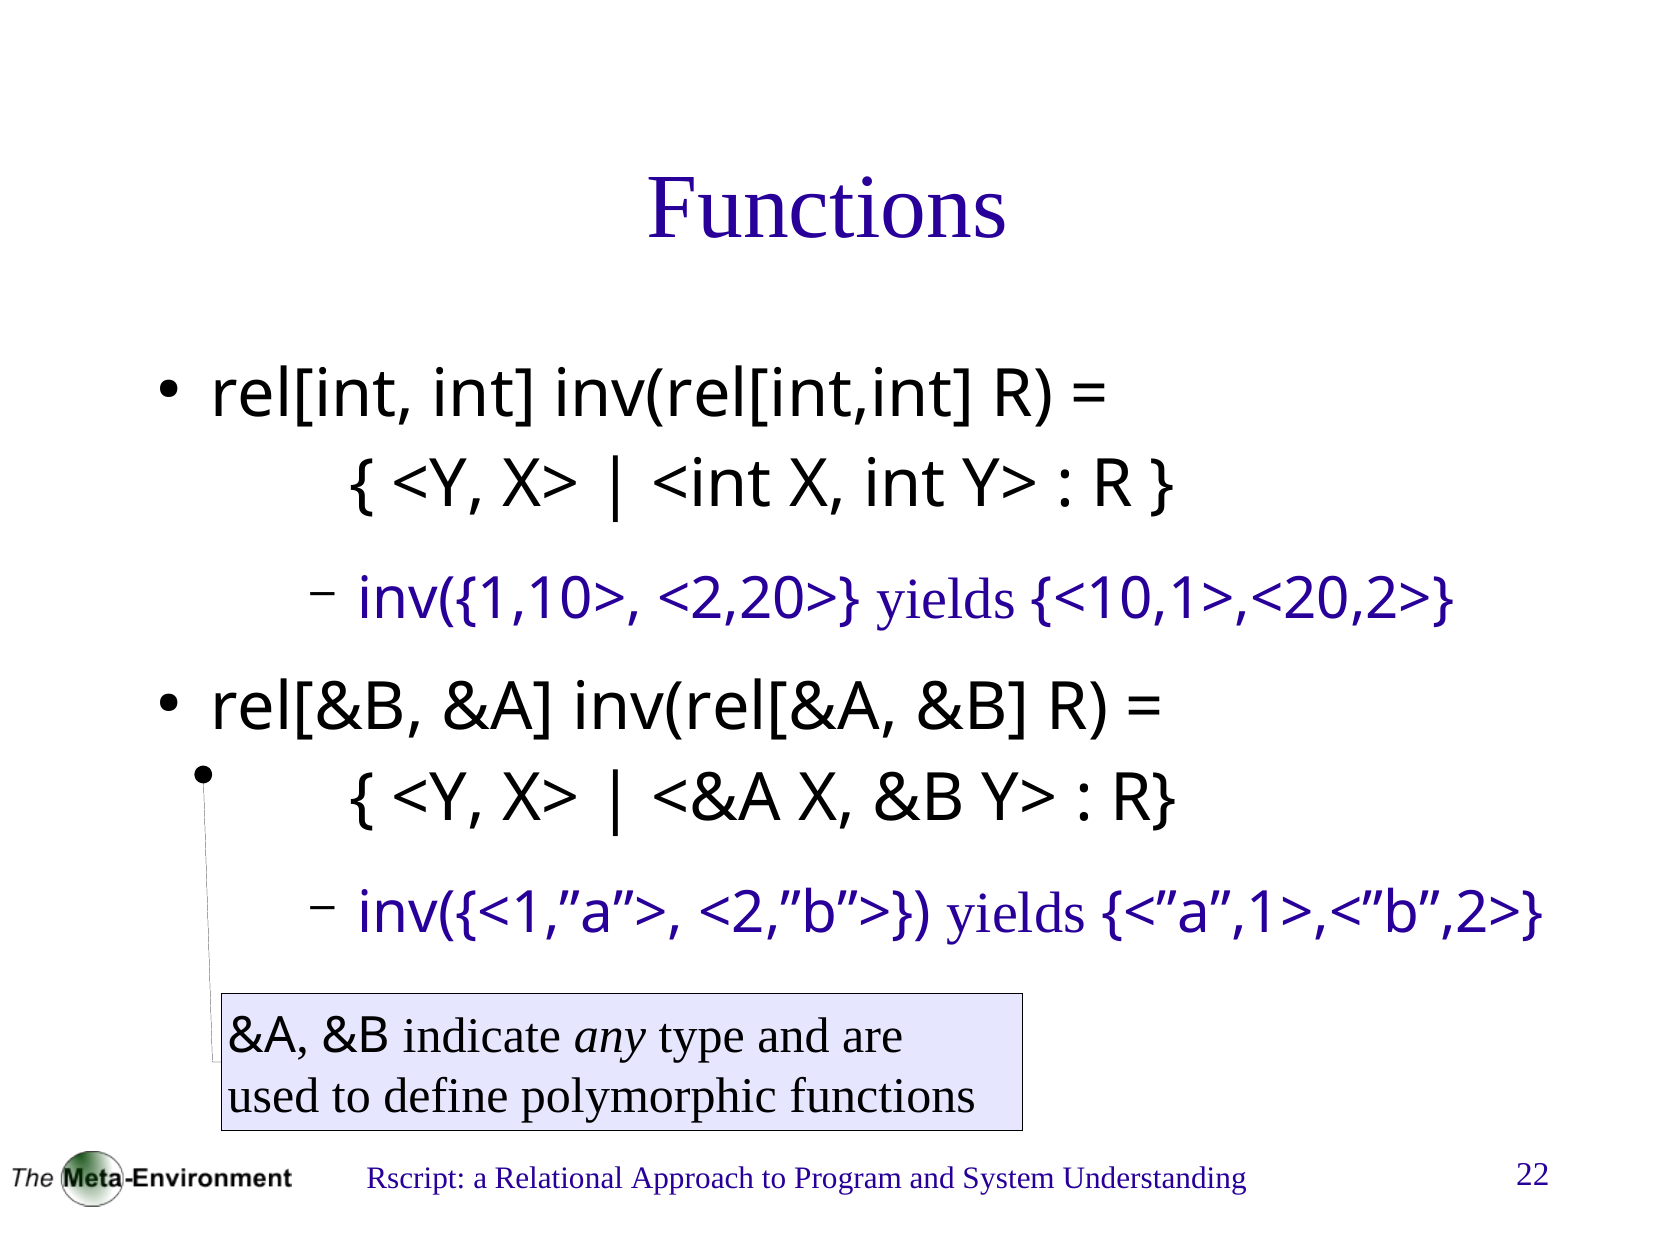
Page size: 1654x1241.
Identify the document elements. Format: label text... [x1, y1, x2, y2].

title Functions [121, 102, 1534, 311]
text_box &A, &B indicate any type and are used to define polymorphic functions [221, 993, 1023, 1131]
list rel[int, int] inv(rel[int,int] R) = { <Y, X> | <int X, int Y> : R } inv({1,10>, <2,20>} yields {<10,1>,<20,2>} rel[&B, &A] inv(rel[&A, &B] R) = { <Y, X> | <&A X, &B Y> : R} inv({<1,”a”>, <2,”b”>}) yields {<”a”,1>,<”b”,2>} [121, 344, 1563, 1148]
picture [12, 1151, 292, 1207]
